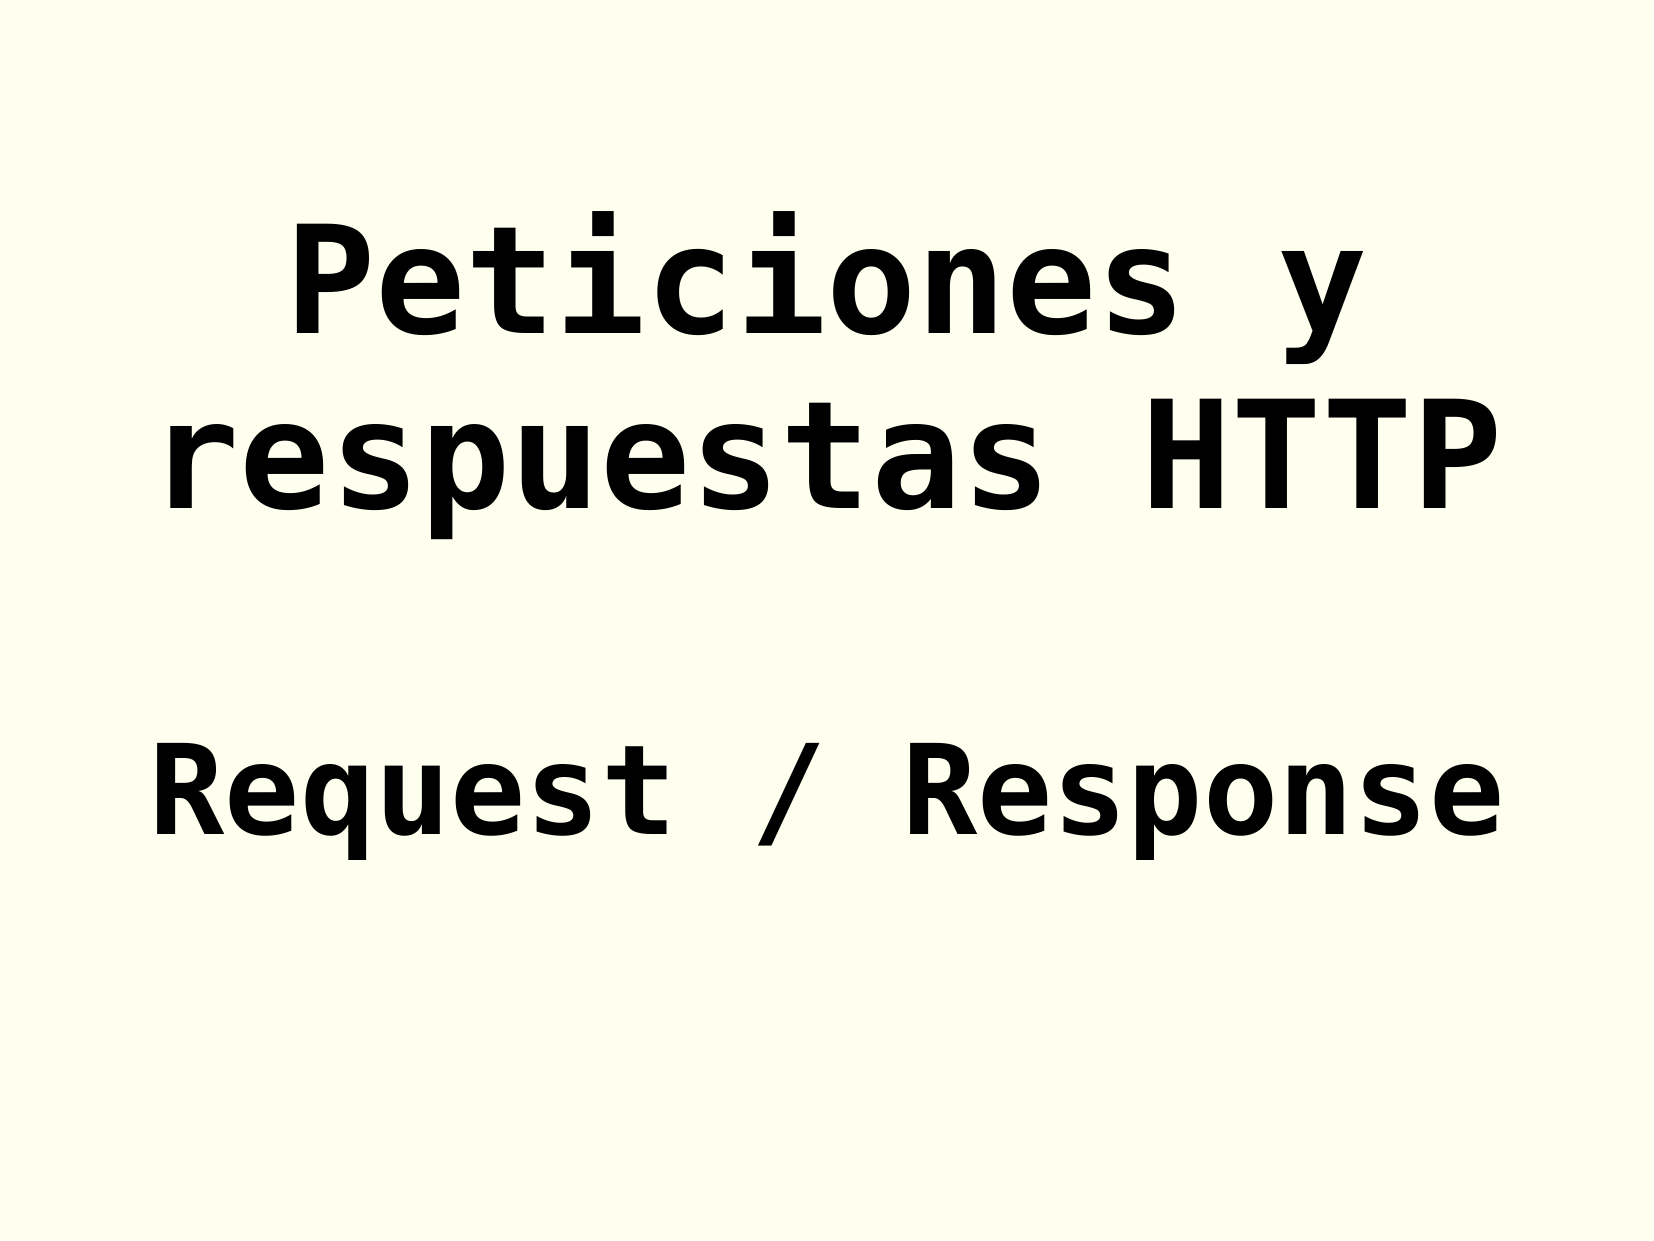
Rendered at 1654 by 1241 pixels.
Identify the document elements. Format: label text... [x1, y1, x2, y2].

subtitle Peticiones y respuestas HTTP Request / Response [82, 49, 1571, 1010]
